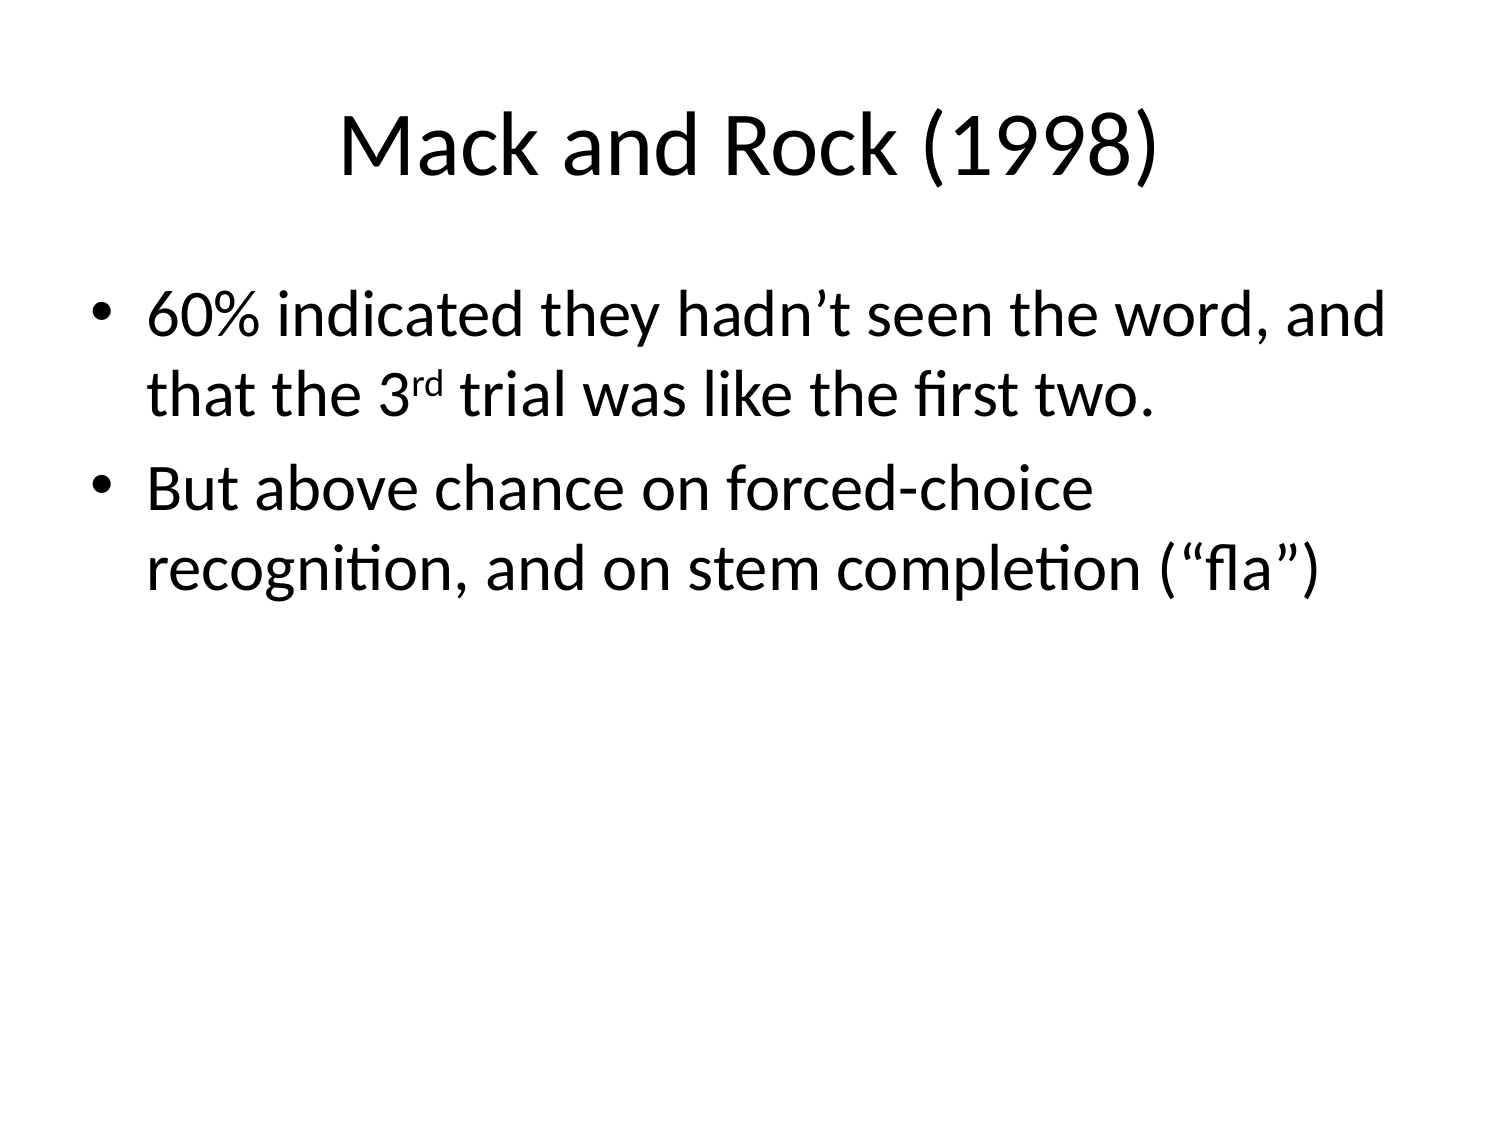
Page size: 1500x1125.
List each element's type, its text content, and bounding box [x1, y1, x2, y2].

title Mack and Rock (1998) [75, 45, 1425, 233]
list 60% indicated they hadn’t seen the word, and that the 3rd trial was like the first two. But above chance on forced-choice recognition, and on stem completion (“fla”) [75, 262, 1425, 1005]
